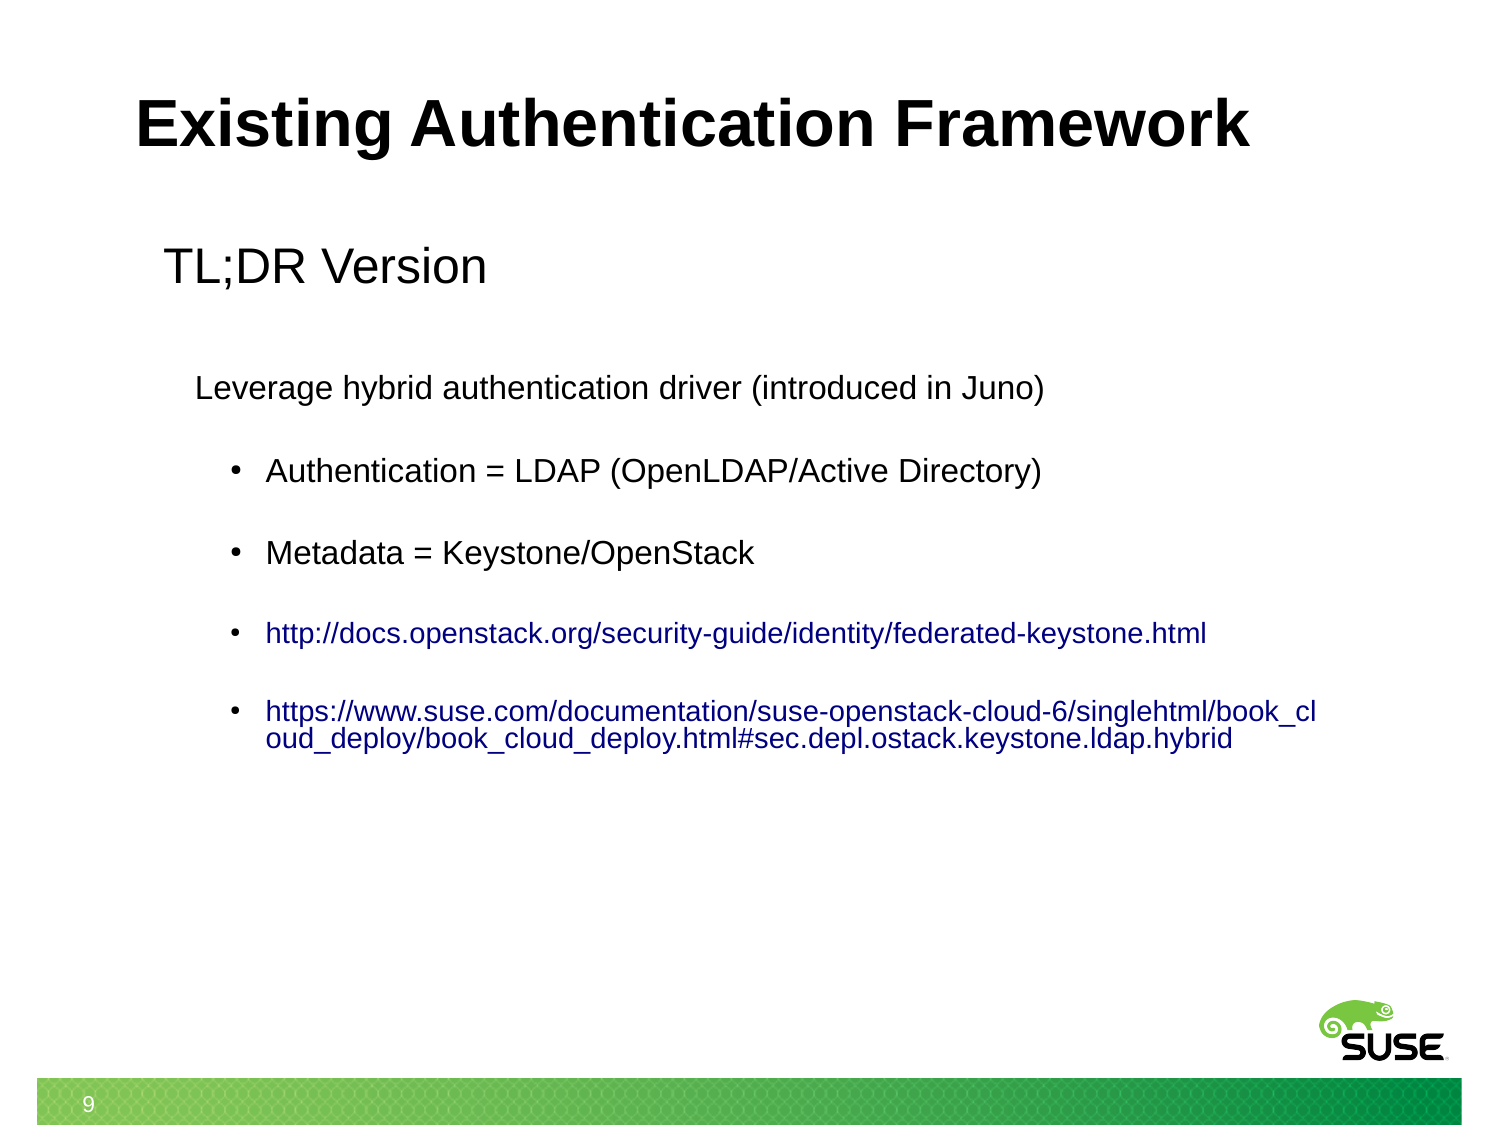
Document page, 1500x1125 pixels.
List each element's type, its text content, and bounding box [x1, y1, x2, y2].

text_box Leverage hybrid authentication driver (introduced in Juno) Authentication = LDAP (OpenLDAP/Active Directory) Metadata = Keystone/OpenStack http://docs.openstack.org/security-guide/identity/federated-keystone.html https://www.suse.com/documentation/suse-openstack-cloud-6/singlehtml/book_cloud_deploy/book_cloud_deploy.html#sec.depl.ostack.keystone.ldap.hybrid [144, 362, 1335, 853]
picture [1319, 1000, 1449, 1061]
list TL;DR Version [135, 238, 1372, 892]
picture [37, 1078, 1462, 1125]
title Existing Authentication Framework [135, 41, 1372, 204]
